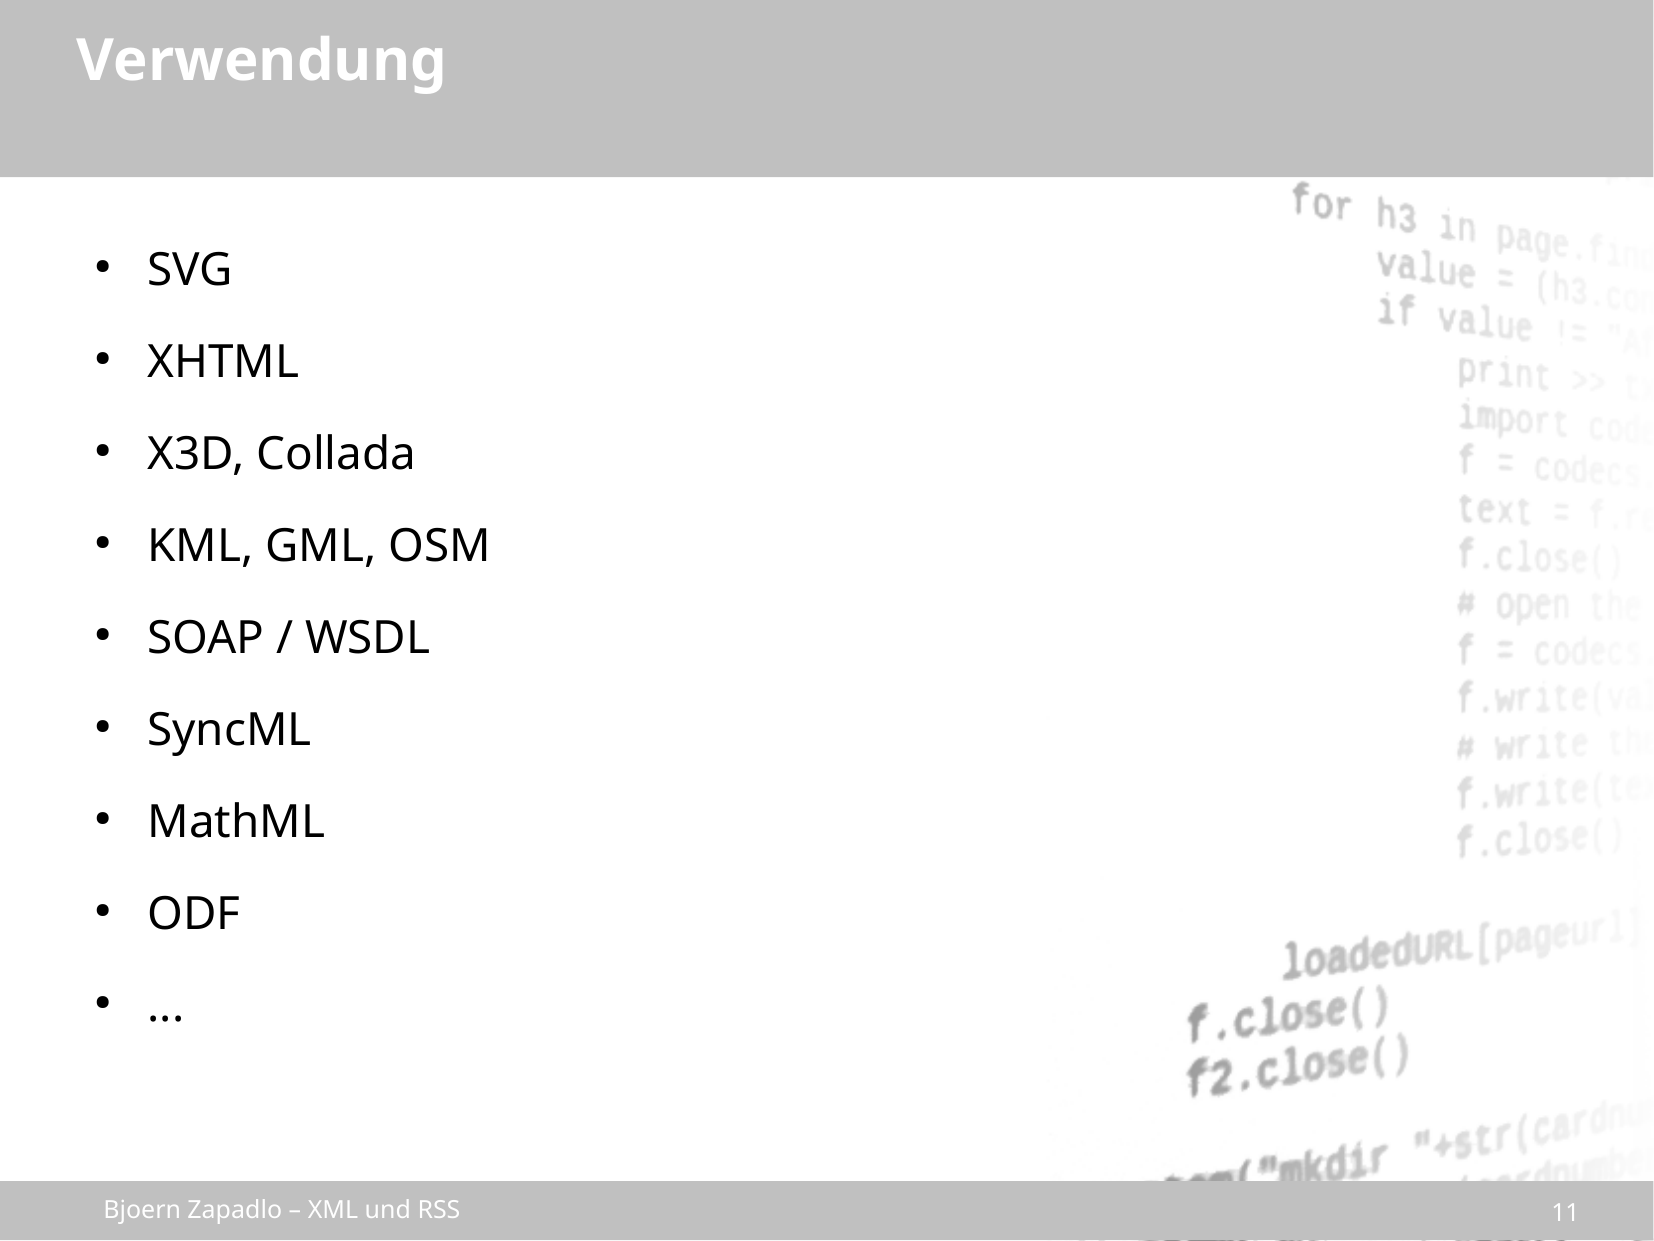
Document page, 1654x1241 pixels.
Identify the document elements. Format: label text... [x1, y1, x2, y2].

list SVG XHTML X3D, Collada KML, GML, OSM SOAP / WSDL SyncML MathML ODF ... [76, 236, 1566, 1041]
picture [0, 178, 1654, 1181]
title Verwendung [76, 17, 1565, 178]
